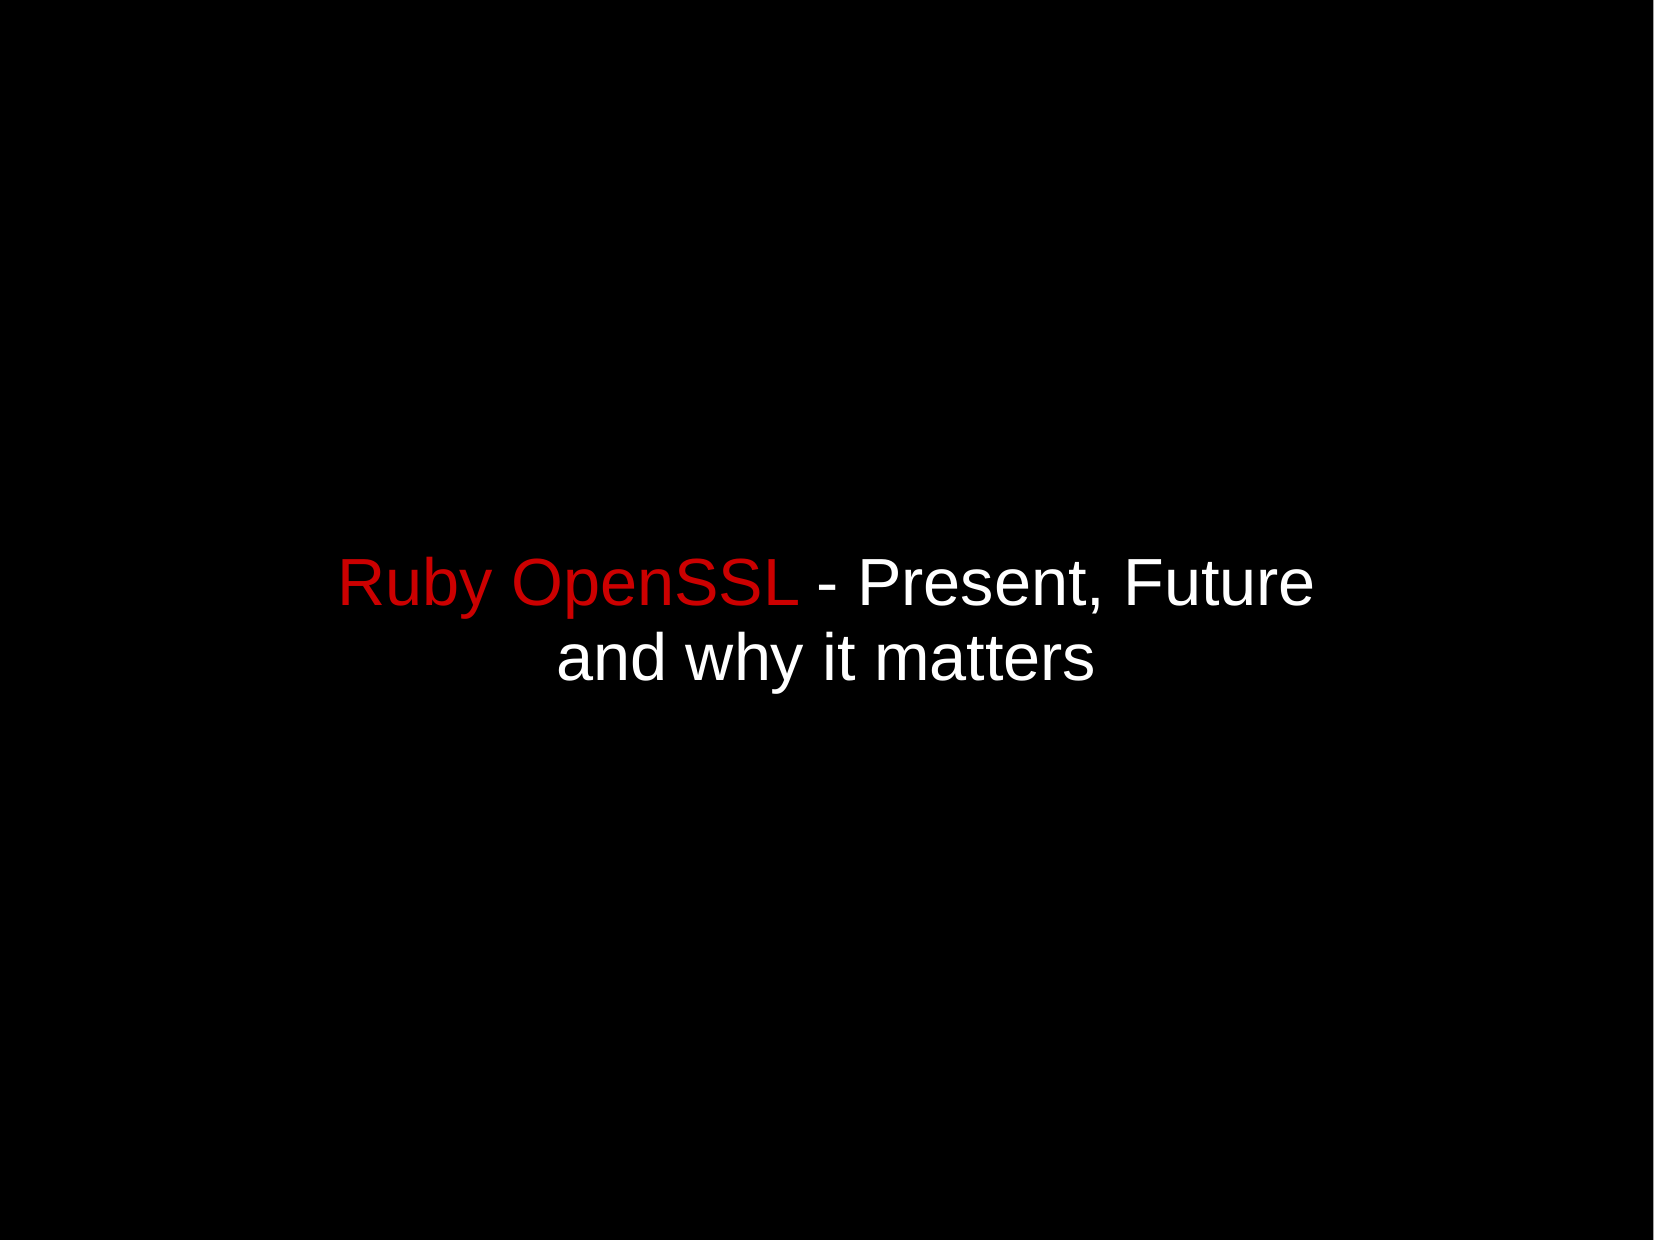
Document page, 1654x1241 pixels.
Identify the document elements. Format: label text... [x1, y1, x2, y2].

subtitle Ruby OpenSSL - Present, Future and why it matters [0, 0, 1654, 1241]
